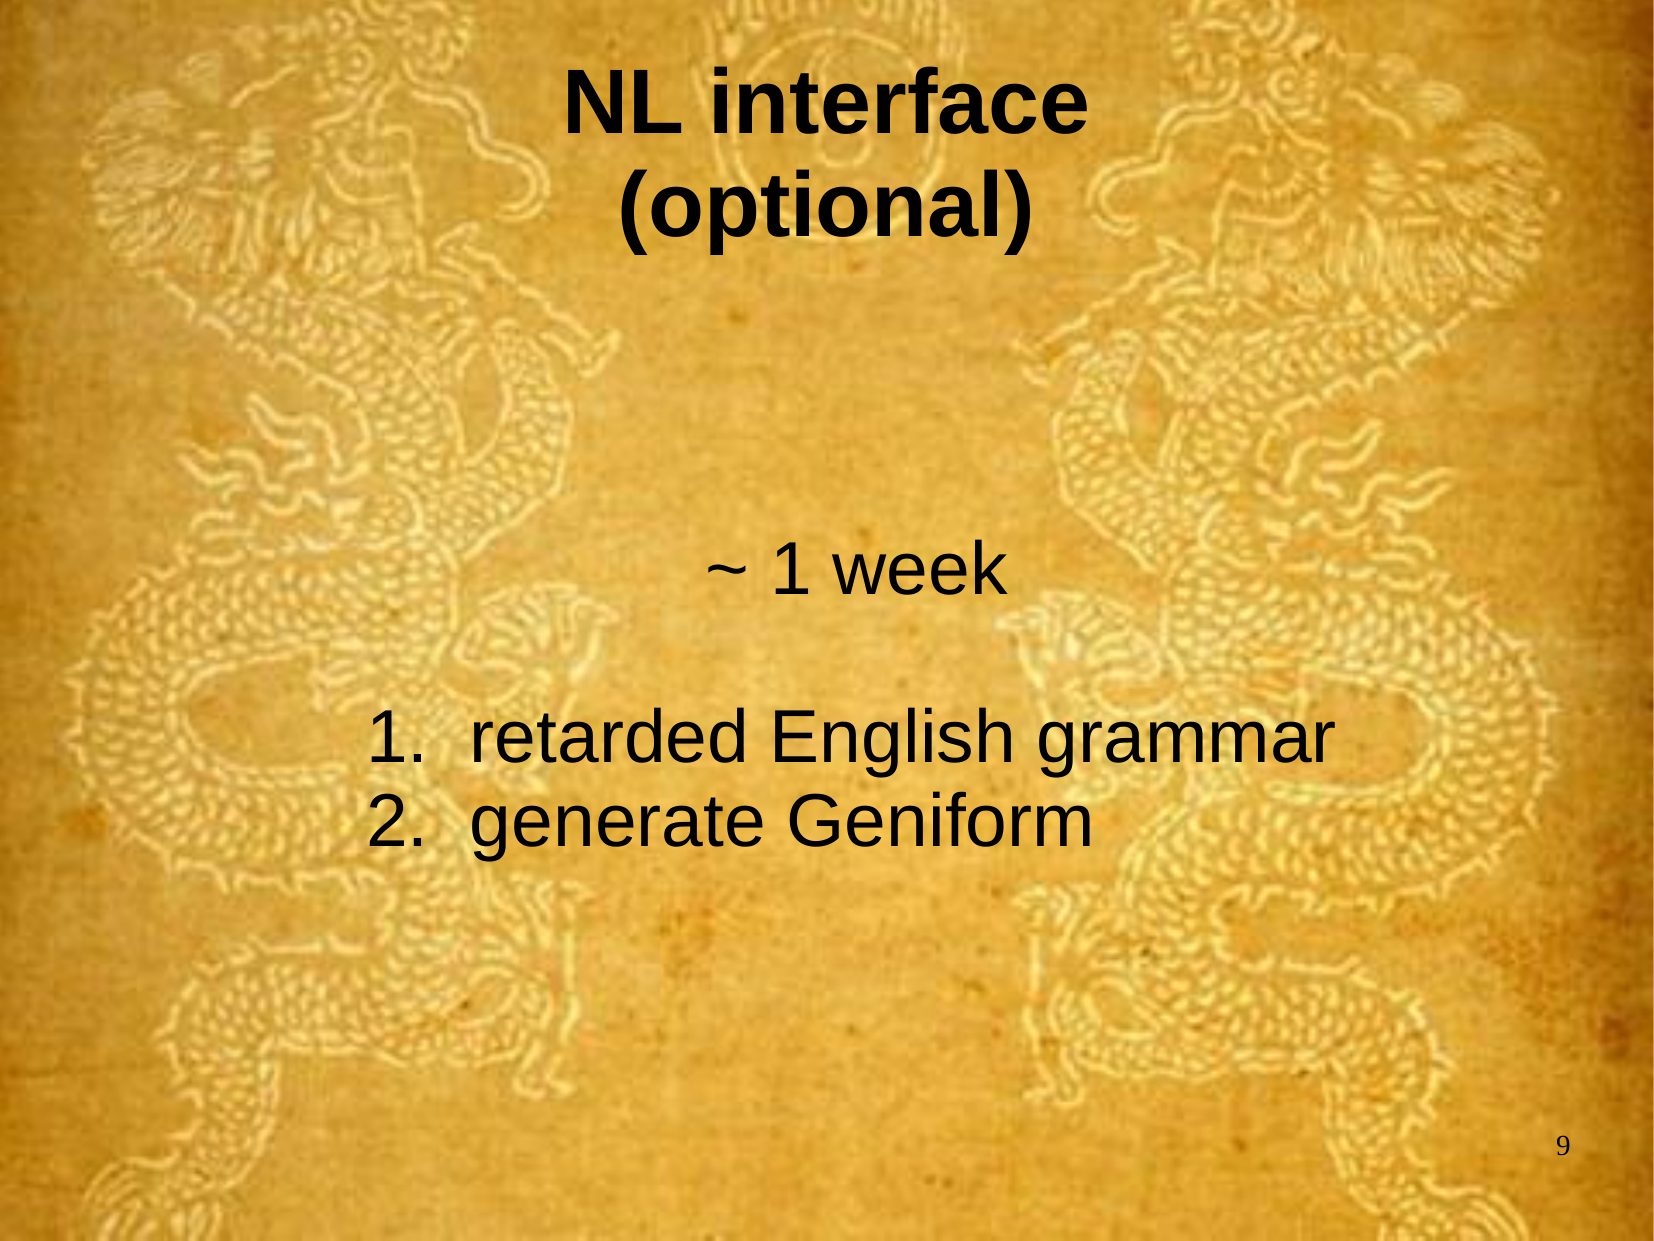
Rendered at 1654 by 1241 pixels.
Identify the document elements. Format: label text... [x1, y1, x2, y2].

picture [0, 0, 1654, 1241]
title NL interface (optional) [82, 49, 1571, 257]
subtitle ~ 1 week 1. retarded English grammar 2. generate Geniform [366, 292, 1348, 1097]
